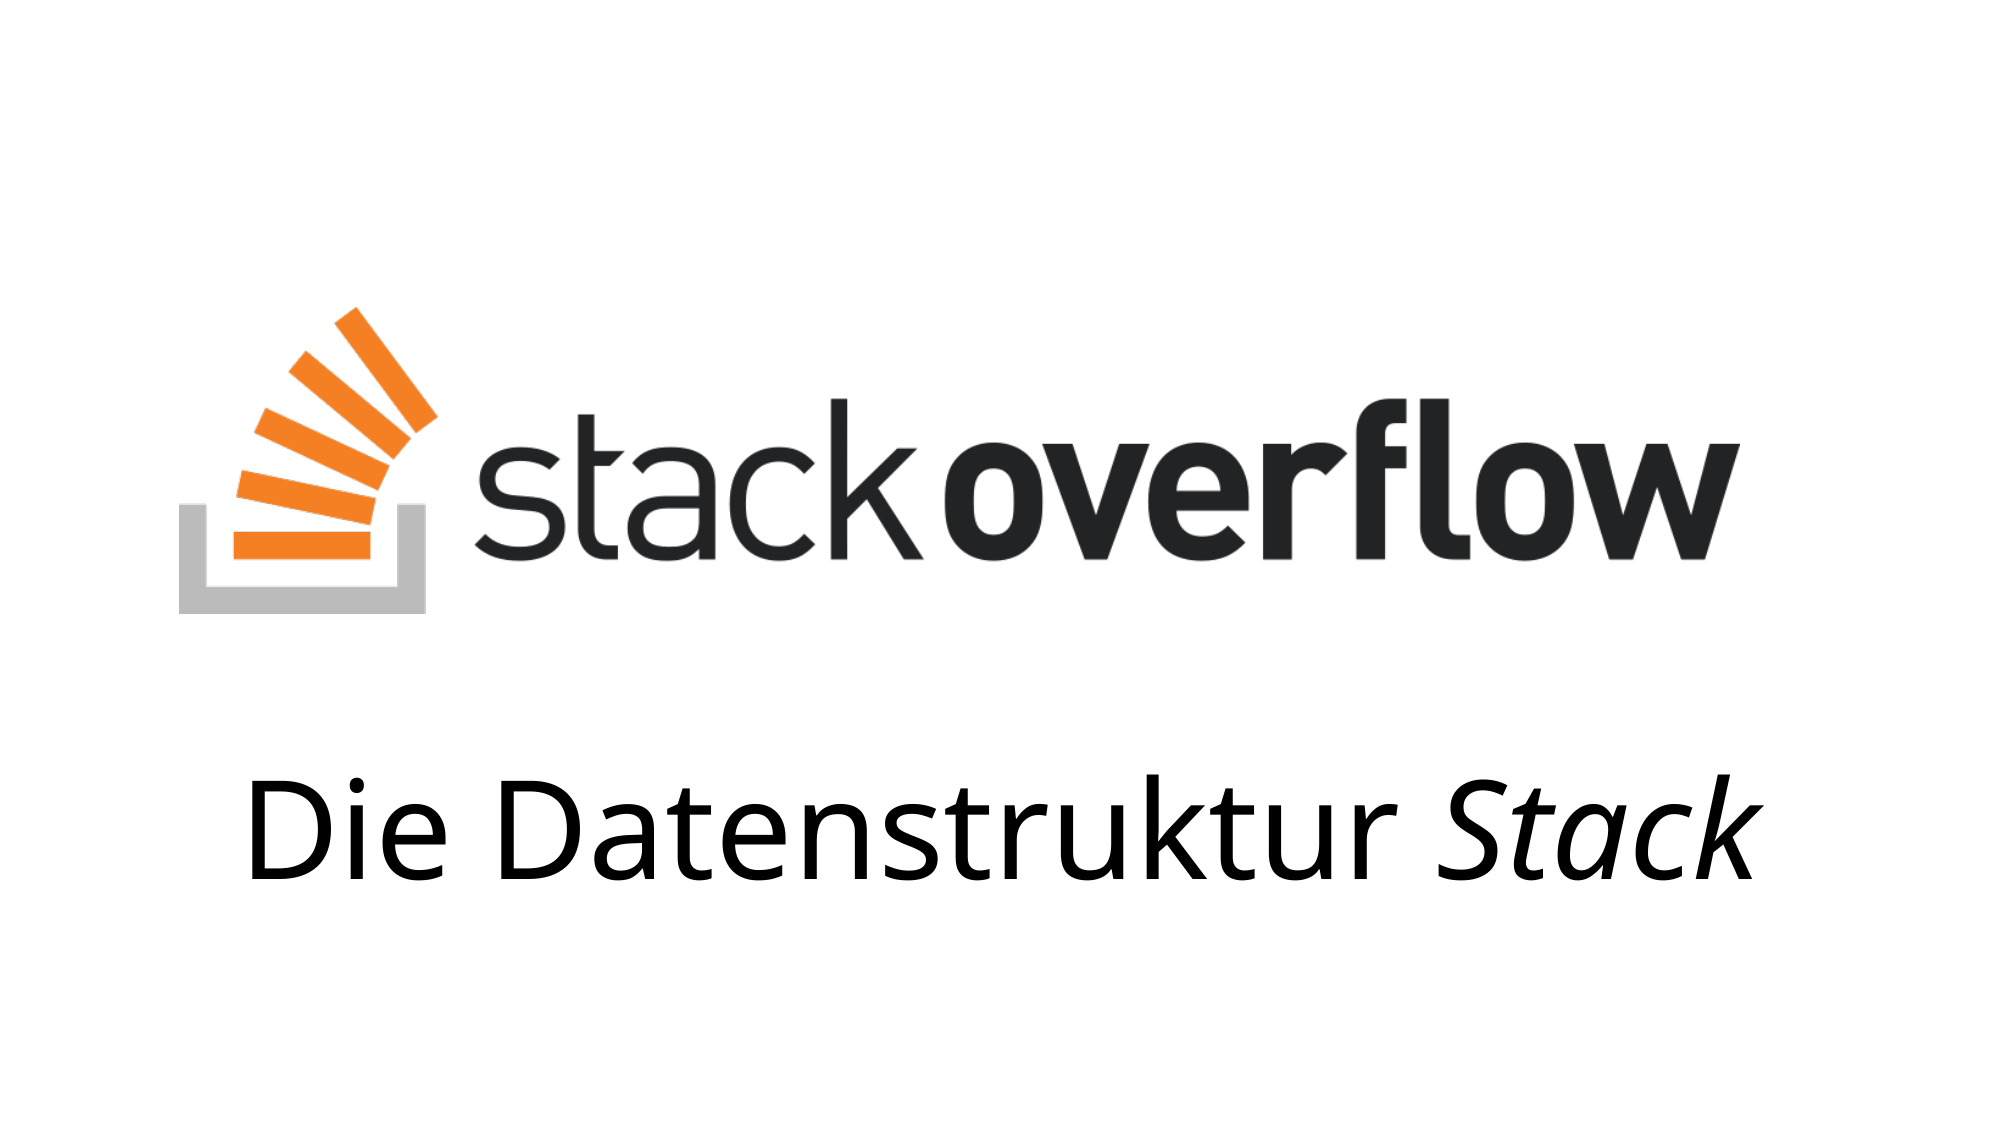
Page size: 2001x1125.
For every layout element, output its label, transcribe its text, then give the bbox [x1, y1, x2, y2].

title Die Datenstruktur Stack [167, 668, 1833, 918]
picture [179, 307, 1740, 614]
